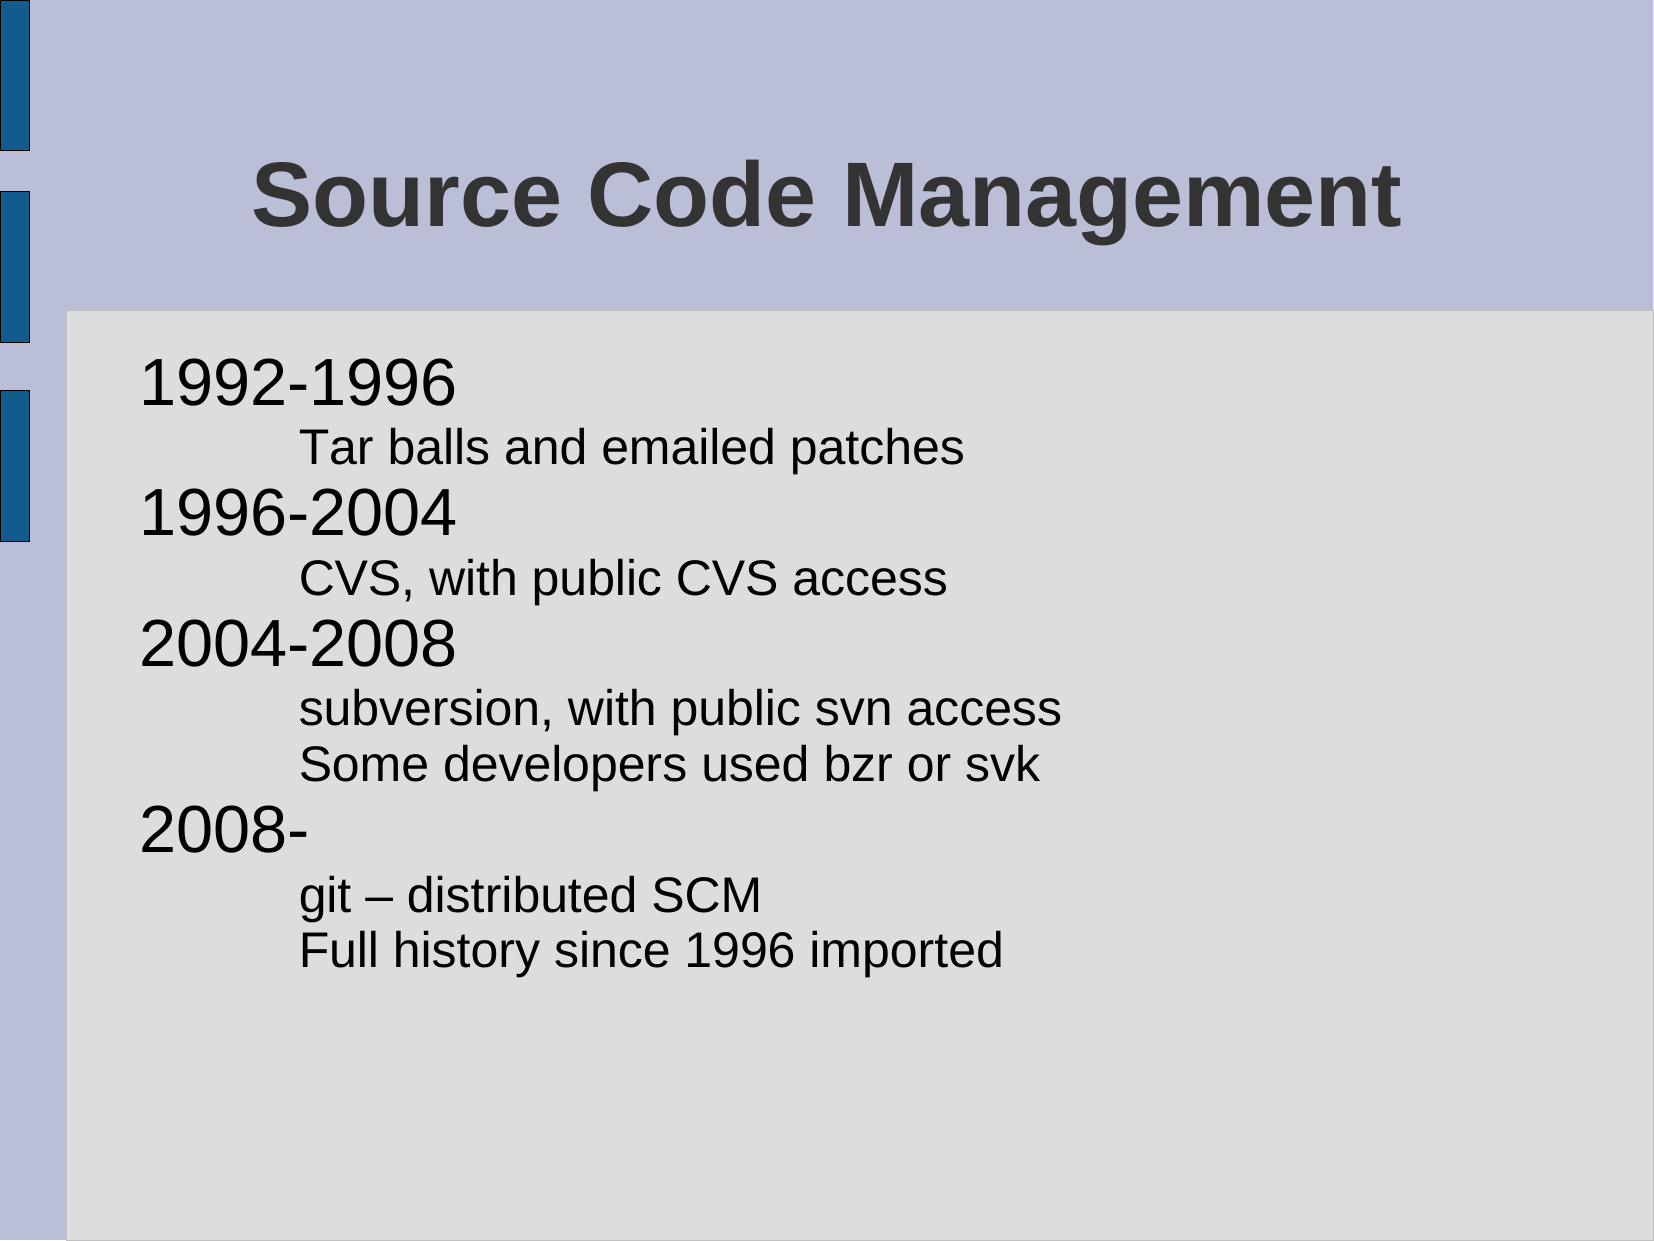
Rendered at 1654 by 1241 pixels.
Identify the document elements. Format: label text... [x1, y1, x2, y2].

title Source Code Management [121, 98, 1534, 291]
list 1992-1996 Tar balls and emailed patches 1996-2004 CVS, with public CVS access 2004-2008 subversion, with public svn access Some developers used bzr or svk 2008- git – distributed SCM Full history since 1996 imported [121, 344, 1534, 1112]
